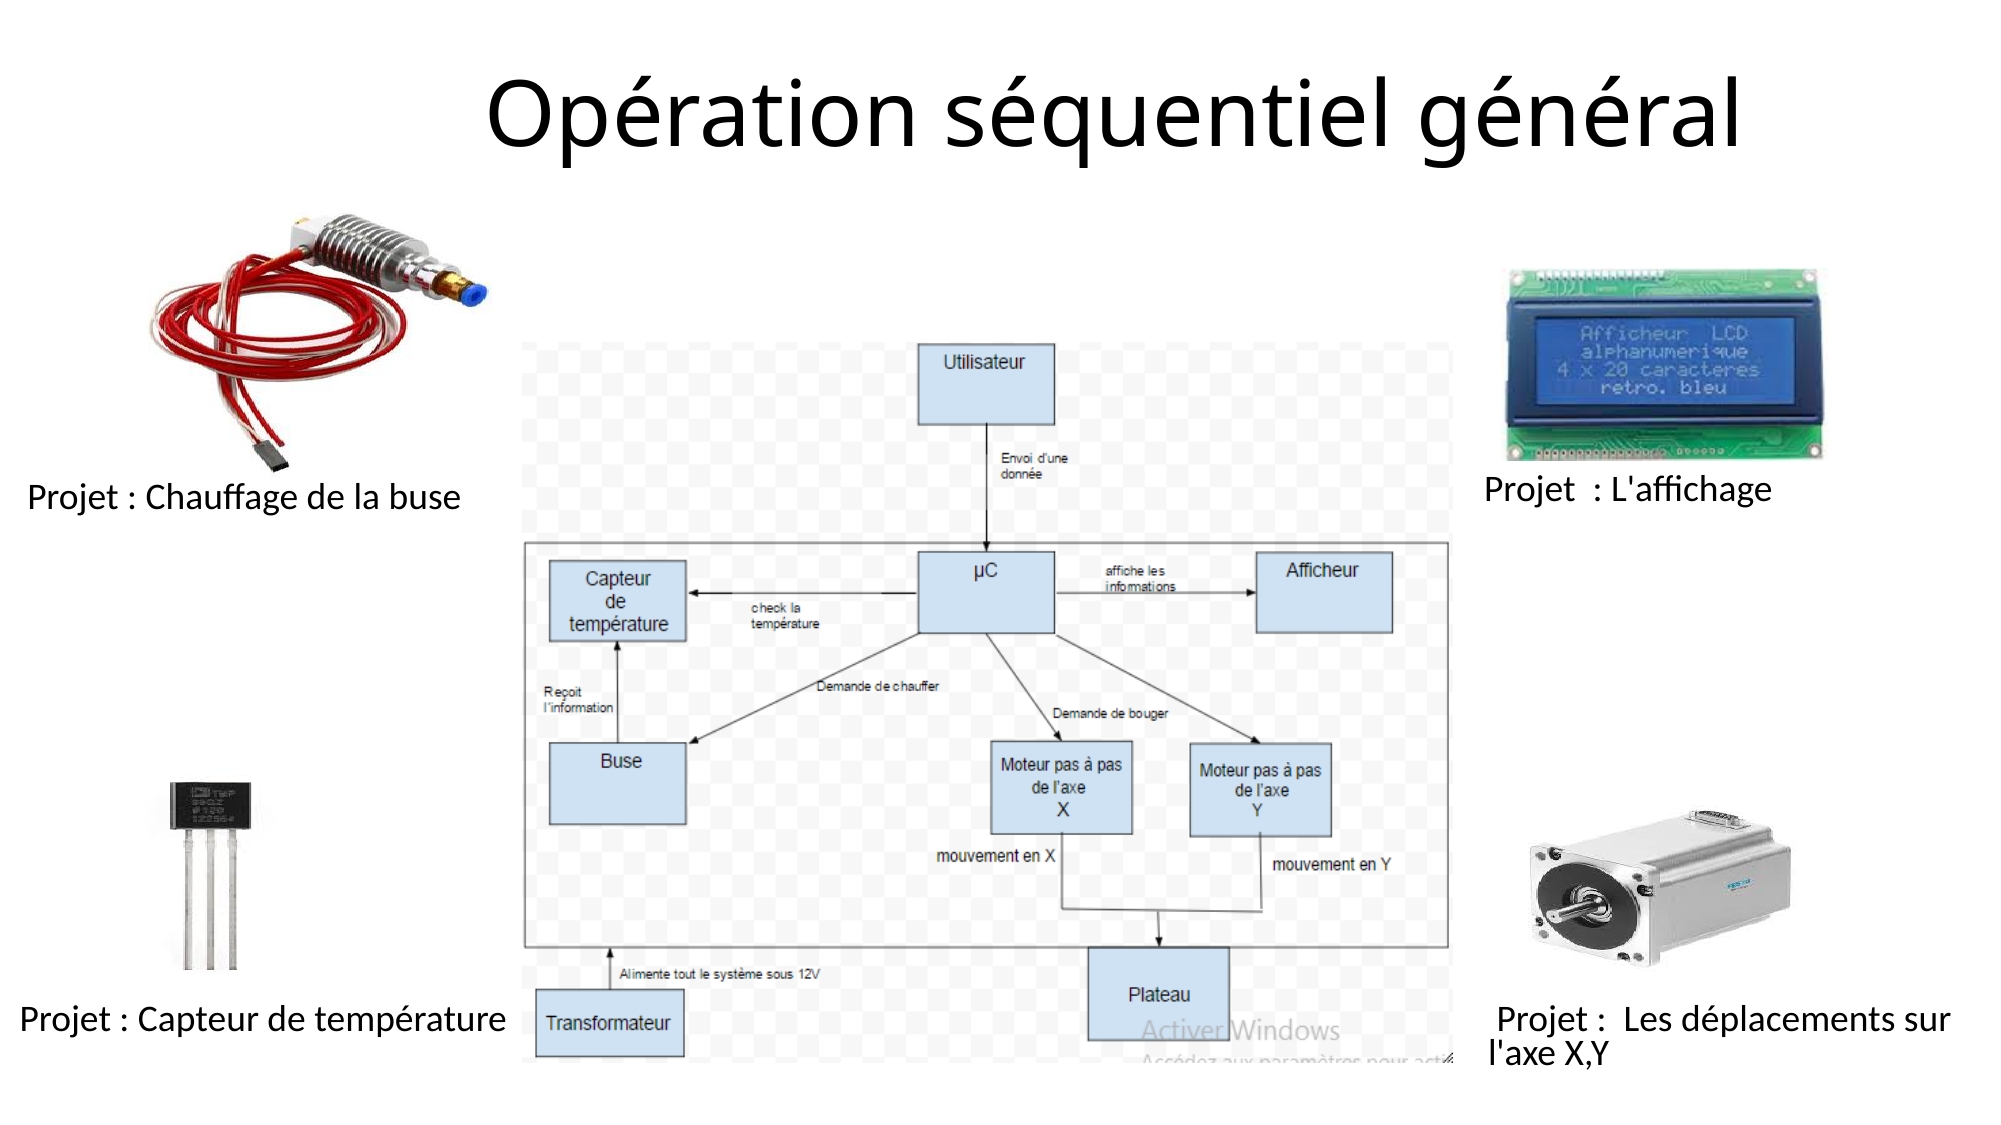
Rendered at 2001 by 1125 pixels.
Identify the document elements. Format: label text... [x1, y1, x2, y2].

list Projet : L'affichage [1453, 474, 1985, 591]
picture [1486, 797, 1808, 981]
list Projet : Chauffage de la buse [0, 481, 522, 640]
title Opération séquentiel général [484, 0, 1985, 309]
picture [522, 268, 1878, 1063]
list Projet : Les déplacements sur l'axe X,Y [1417, 1003, 1997, 1121]
list Projet : Capteur de température [0, 1003, 520, 1121]
picture [129, 188, 508, 481]
picture [21, 767, 402, 986]
